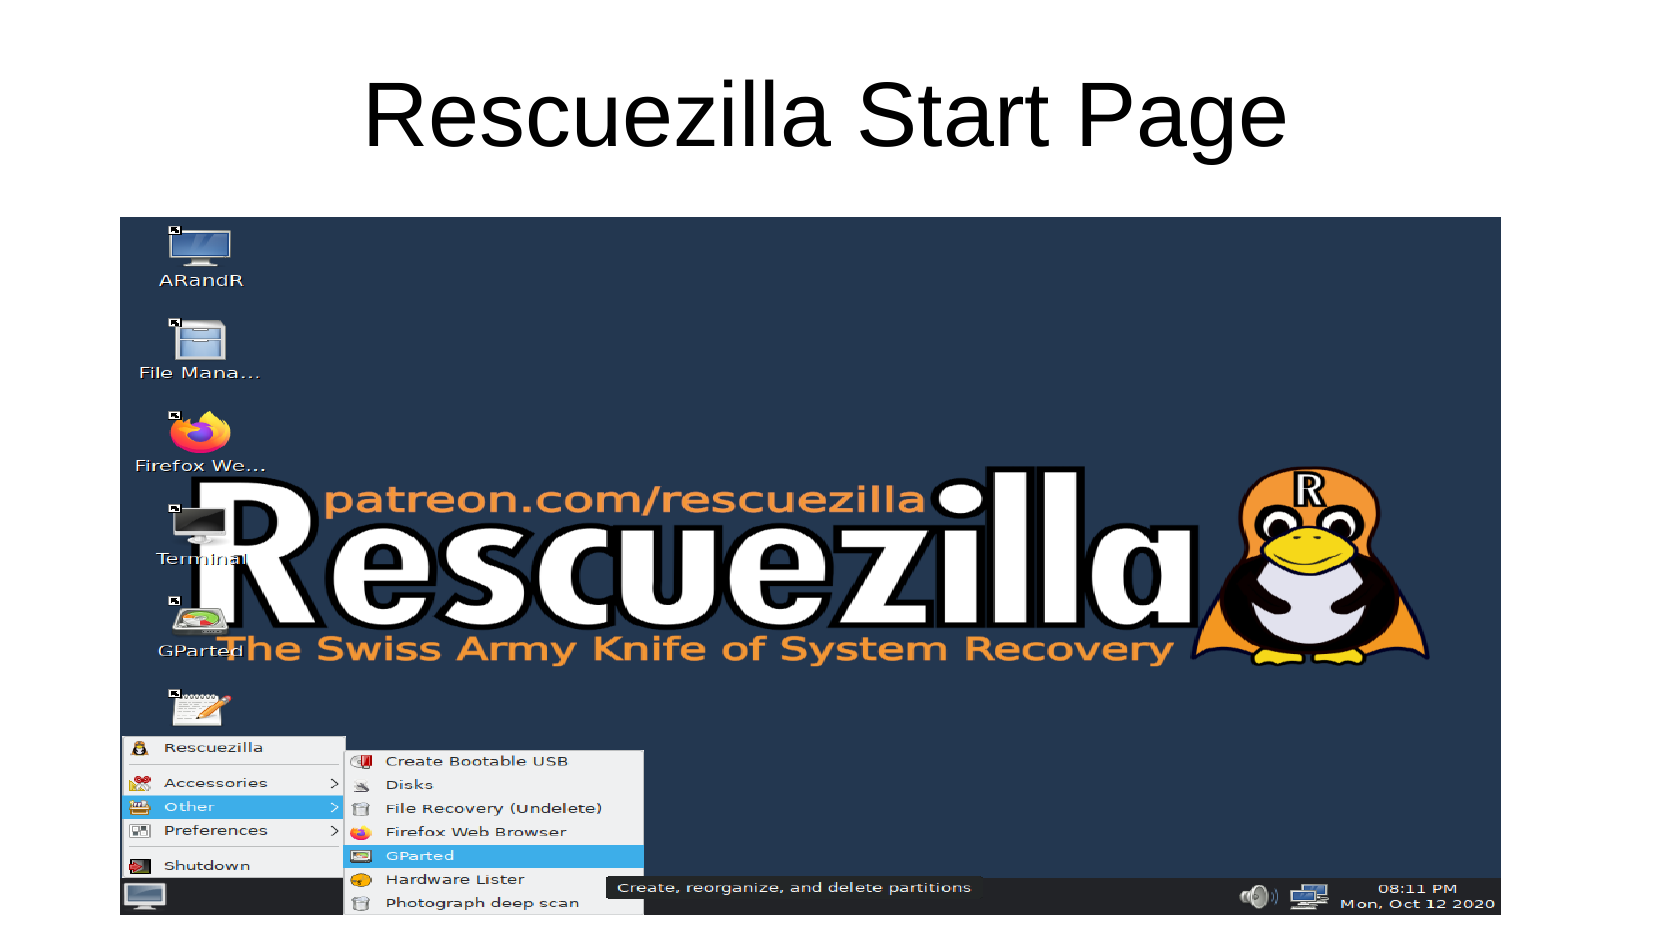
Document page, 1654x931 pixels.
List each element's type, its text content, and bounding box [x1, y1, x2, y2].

picture [120, 217, 1501, 916]
title Rescuezilla Start Page [82, 37, 1571, 193]
